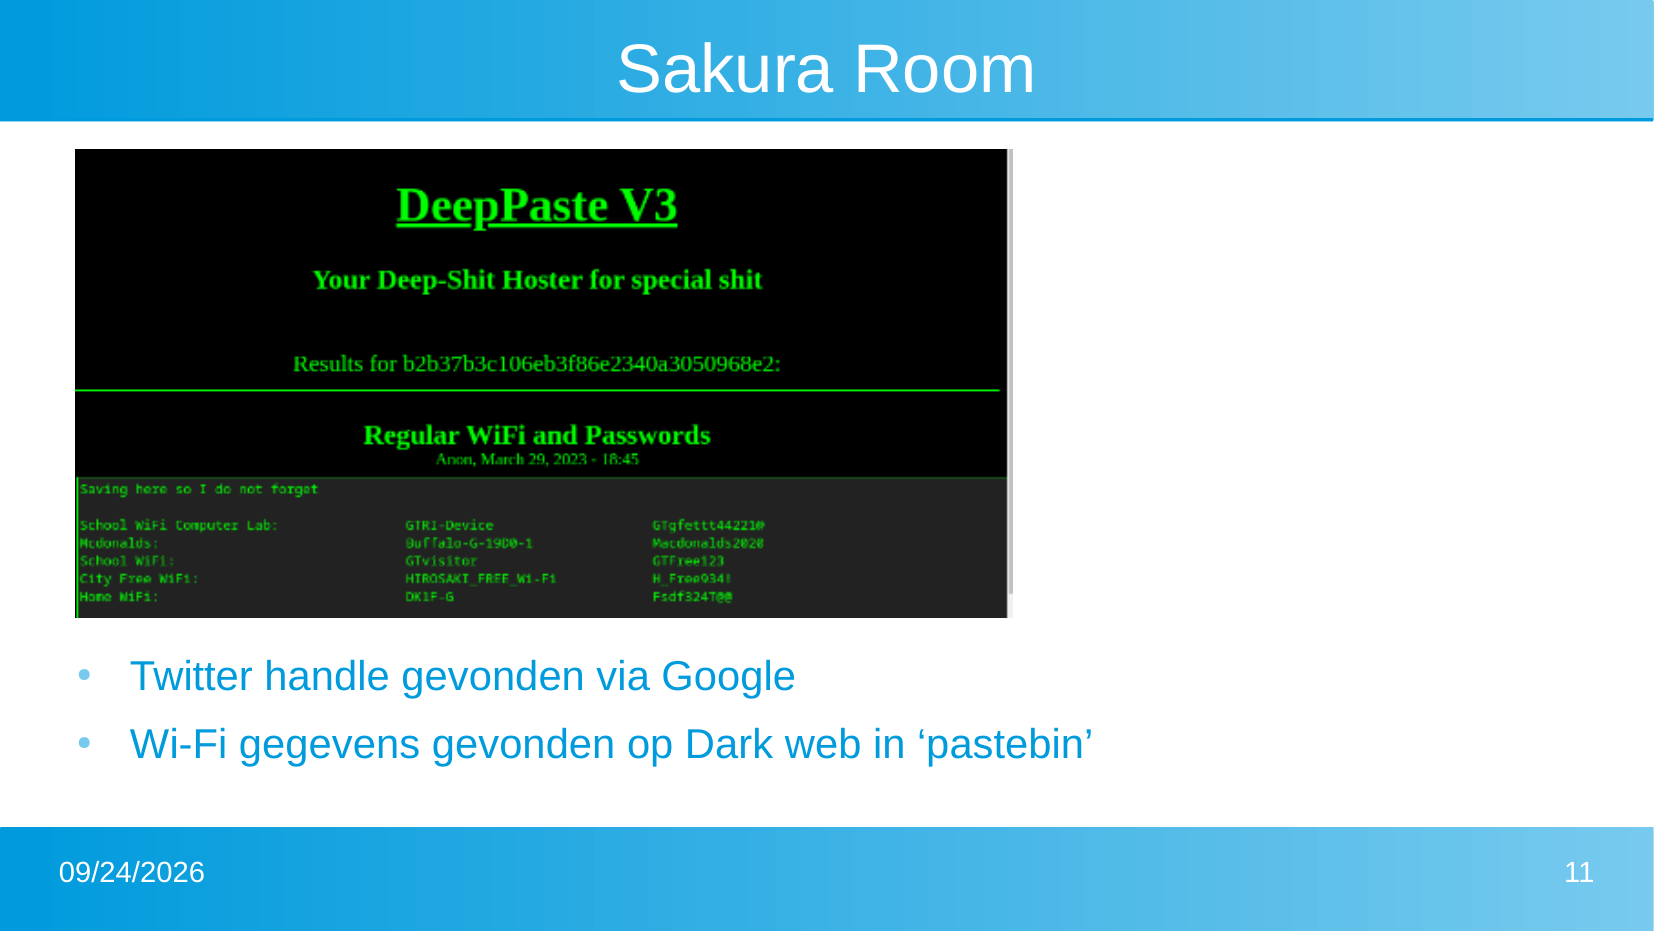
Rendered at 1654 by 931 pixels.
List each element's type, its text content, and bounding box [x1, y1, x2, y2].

picture [75, 149, 1013, 618]
list Twitter handle gevonden via Google Wi-Fi gegevens gevonden op Dark web in ‘pastebin’ [59, 177, 1538, 768]
title Sakura Room [59, 29, 1595, 108]
